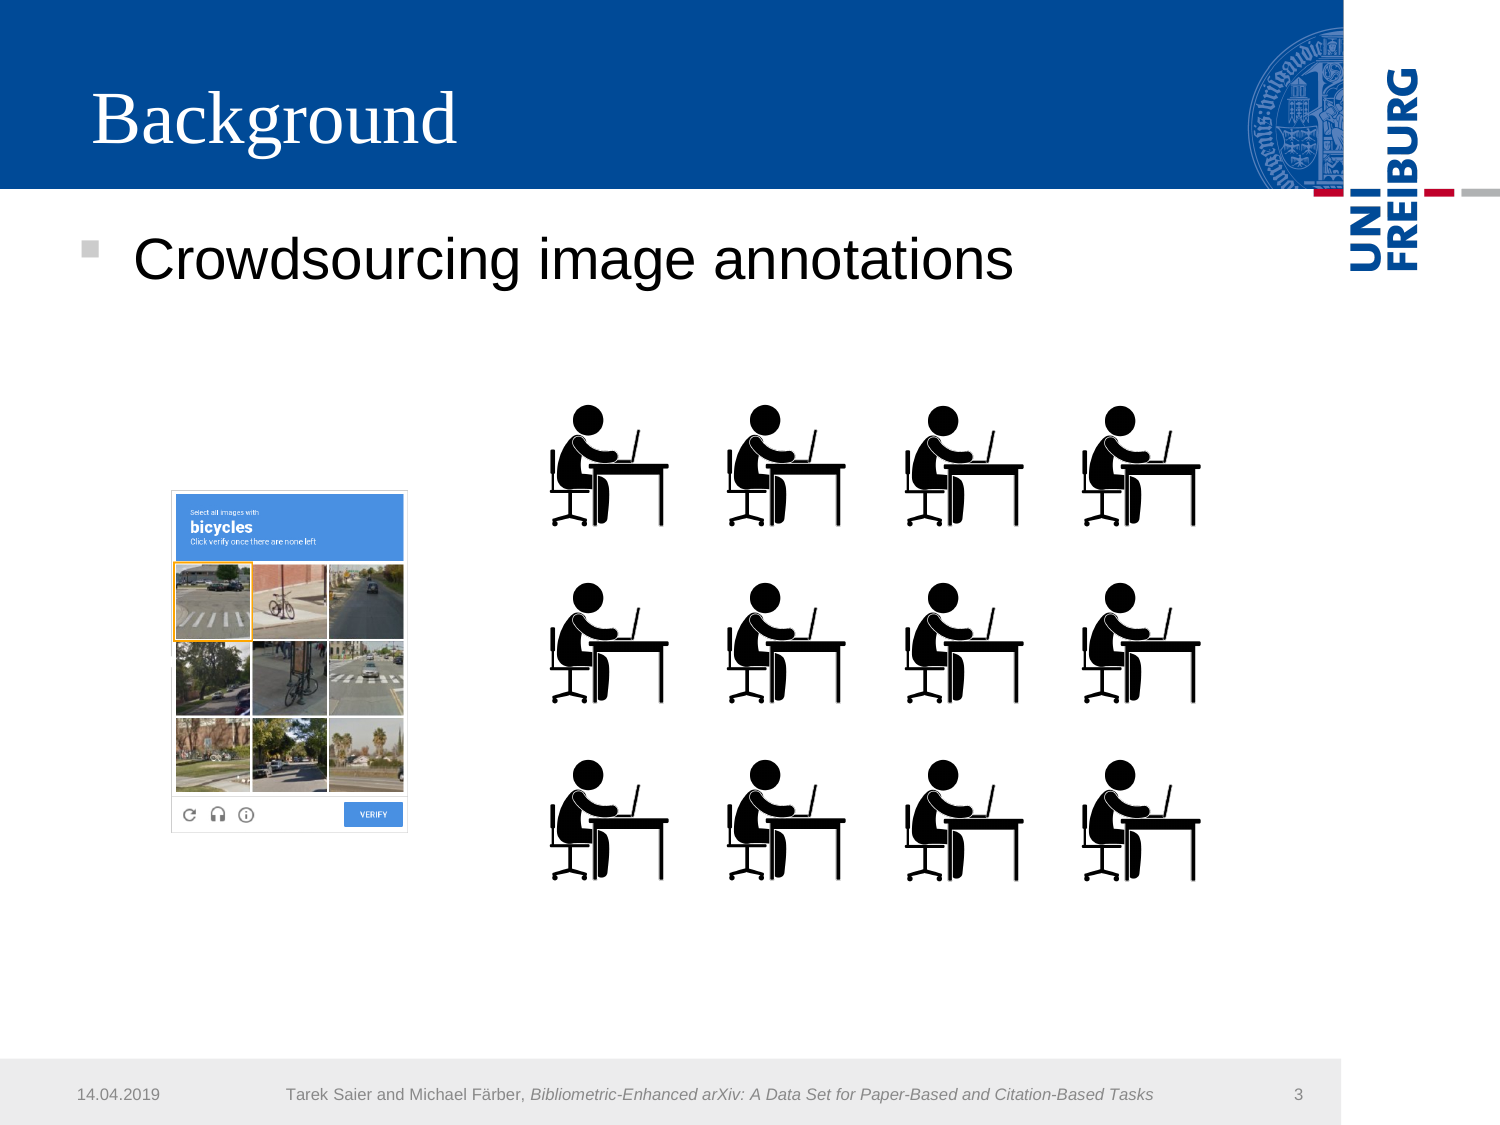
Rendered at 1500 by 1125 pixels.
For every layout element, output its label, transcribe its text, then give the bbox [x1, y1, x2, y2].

picture [525, 748, 879, 887]
picture [171, 490, 408, 833]
picture [0, 0, 1500, 271]
picture [525, 571, 879, 709]
picture [880, 748, 1234, 887]
picture [525, 393, 879, 532]
title Background [76, 49, 1235, 178]
picture [880, 394, 1234, 532]
picture [880, 571, 1234, 709]
list Crowdsourcing image annotations [76, 221, 1341, 1009]
